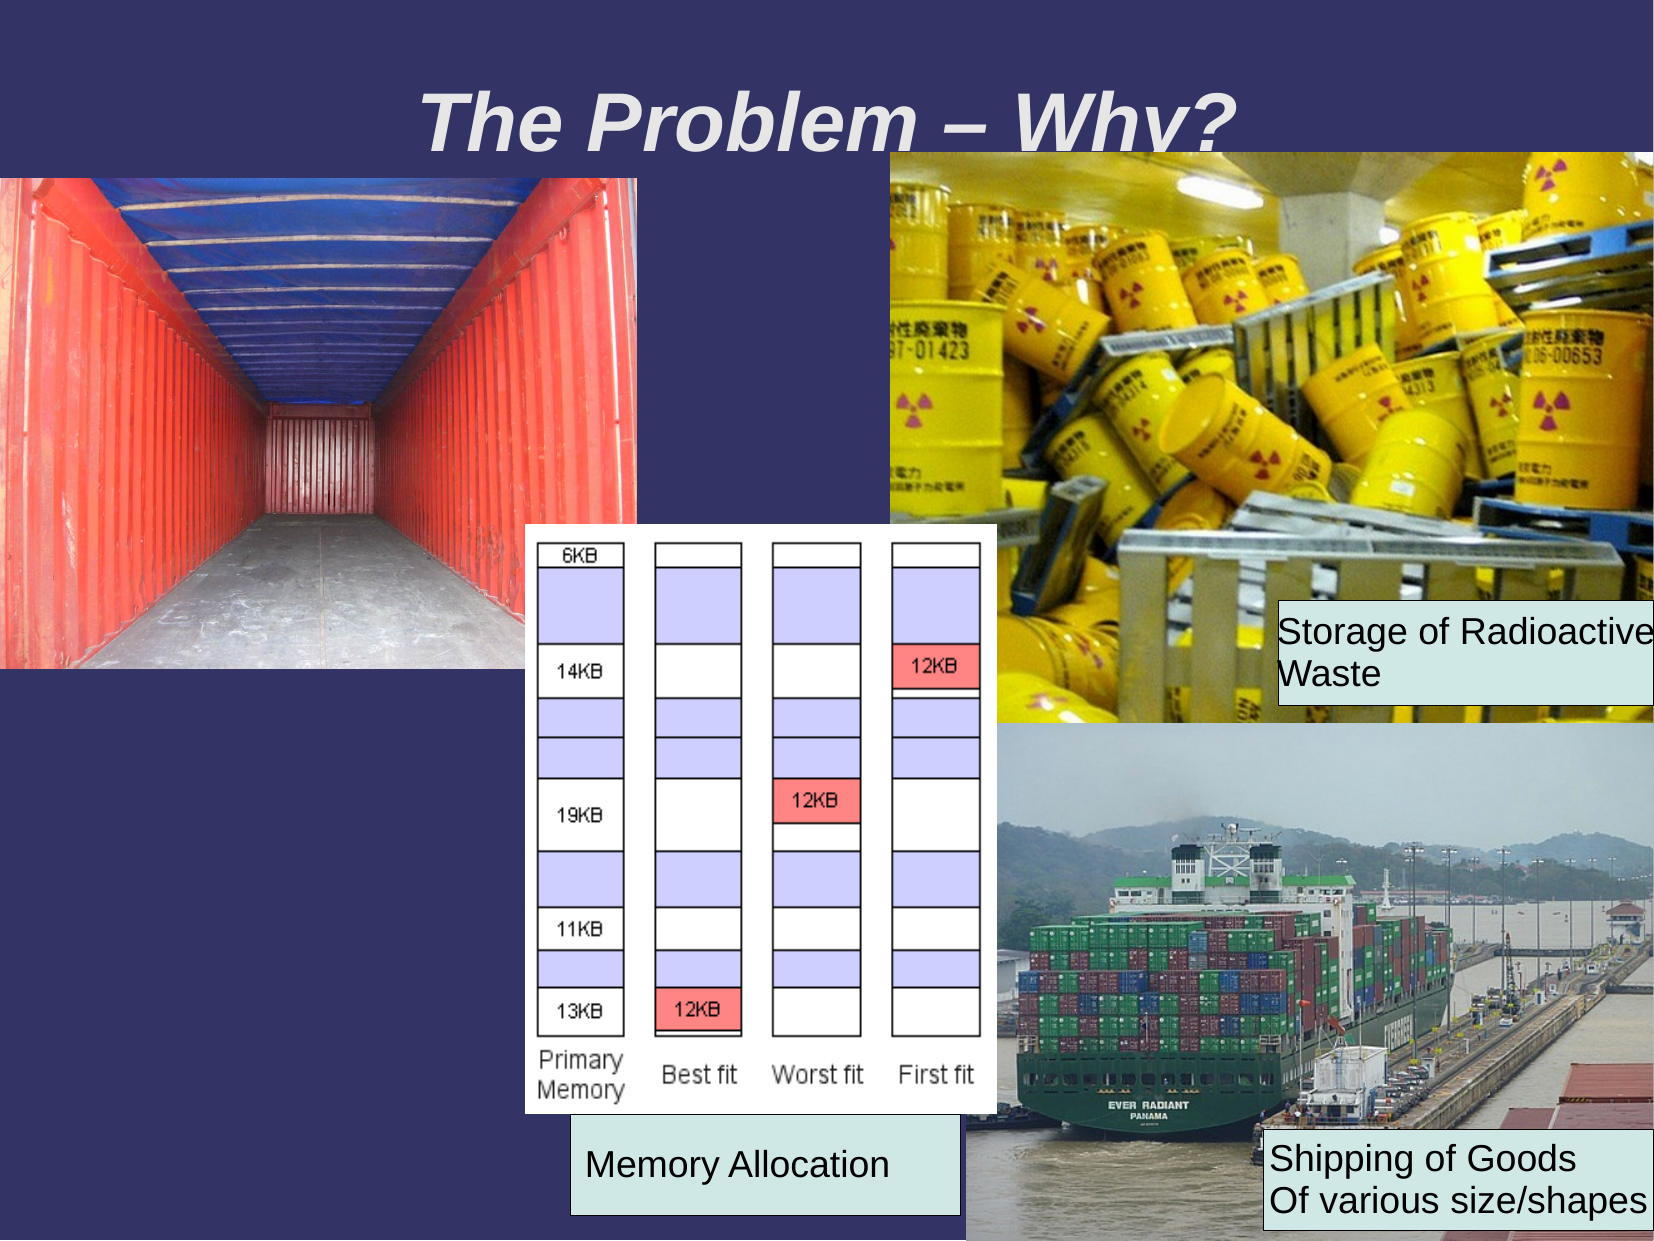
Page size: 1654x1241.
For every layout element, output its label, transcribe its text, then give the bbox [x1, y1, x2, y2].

text_box Shipping of Goods Of various size/shapes [1263, 1129, 1654, 1231]
title The Problem – Why? [121, 19, 1534, 227]
text_box Memory Allocation [570, 1114, 961, 1216]
picture [0, 152, 1654, 1241]
text_box Storage of Radioactive Waste [1278, 600, 1654, 706]
